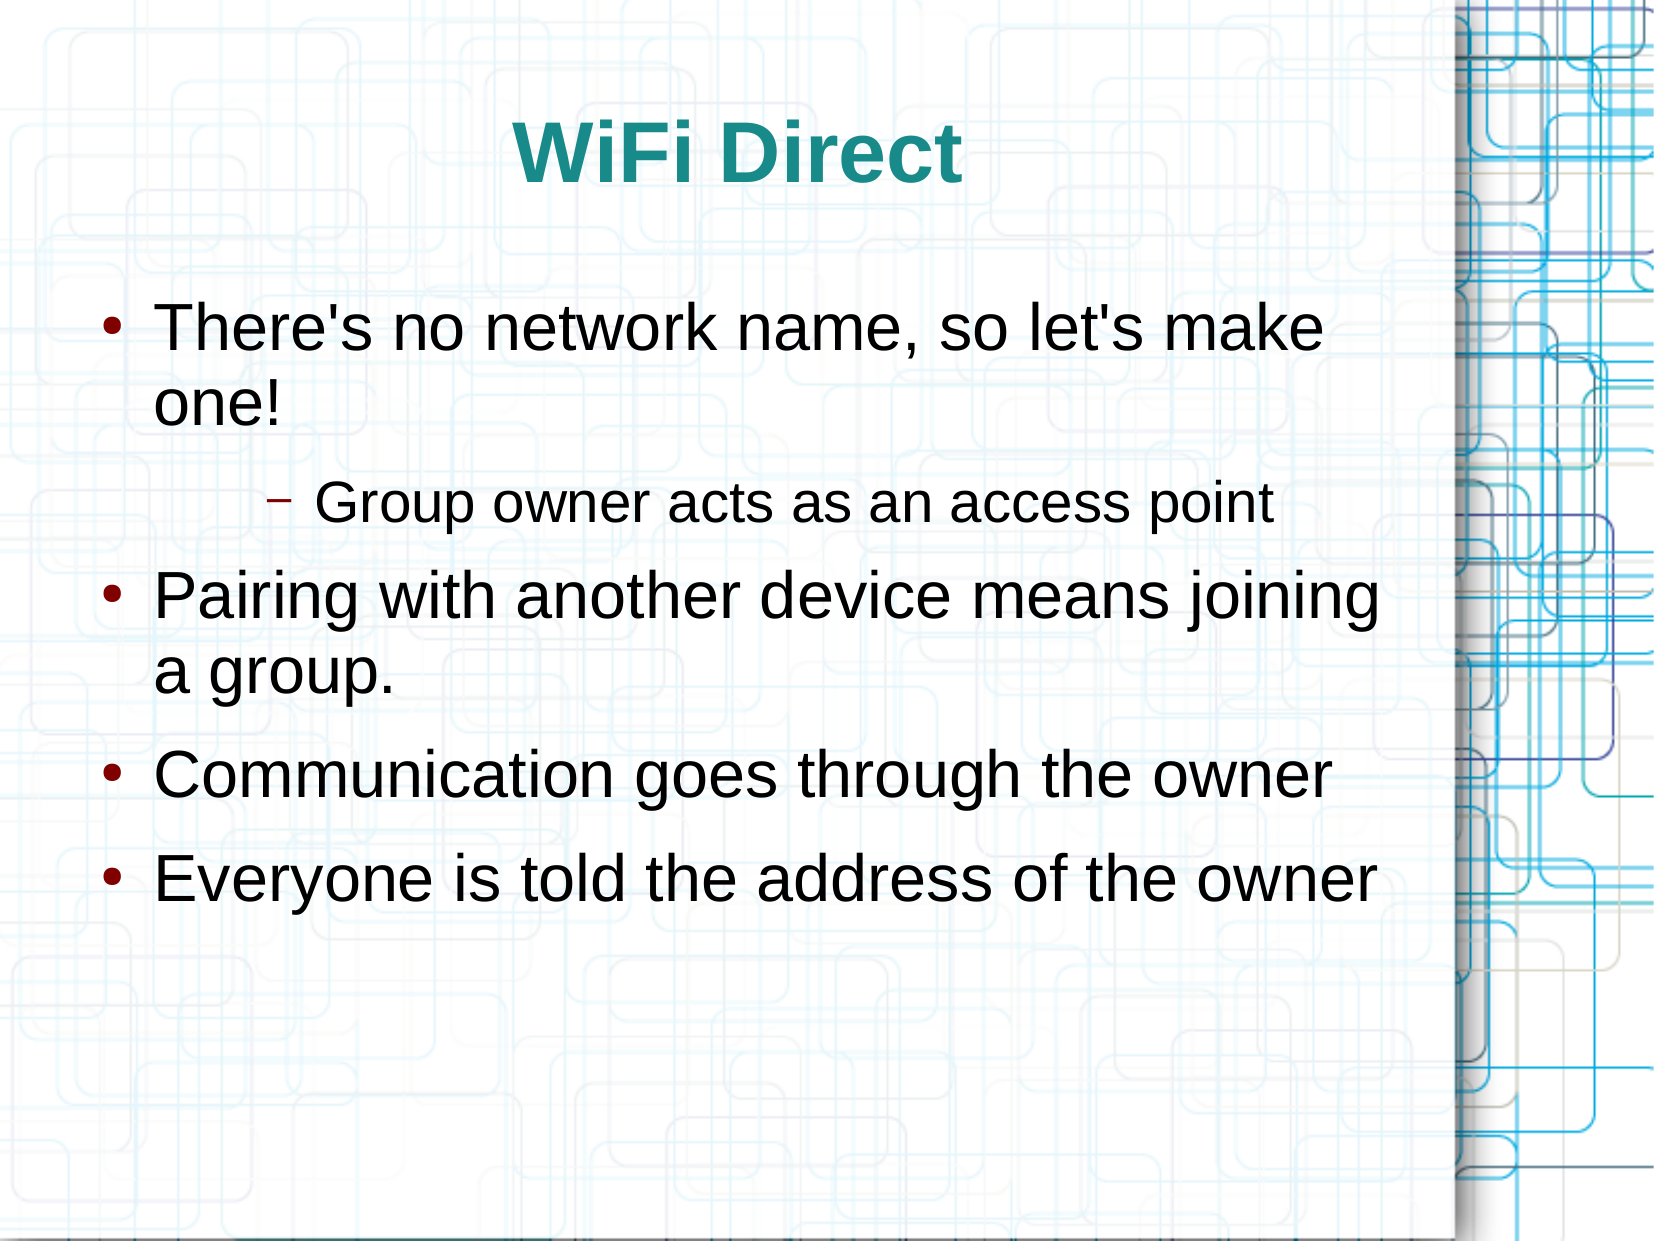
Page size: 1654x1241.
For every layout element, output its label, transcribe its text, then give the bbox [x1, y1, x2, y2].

title WiFi Direct [59, 49, 1418, 257]
list There's no network name, so let's make one! Group owner acts as an access point Pairing with another device means joining a group. Communication goes through the owner Everyone is told the address of the owner [82, 290, 1418, 1010]
picture [0, 0, 1654, 1241]
